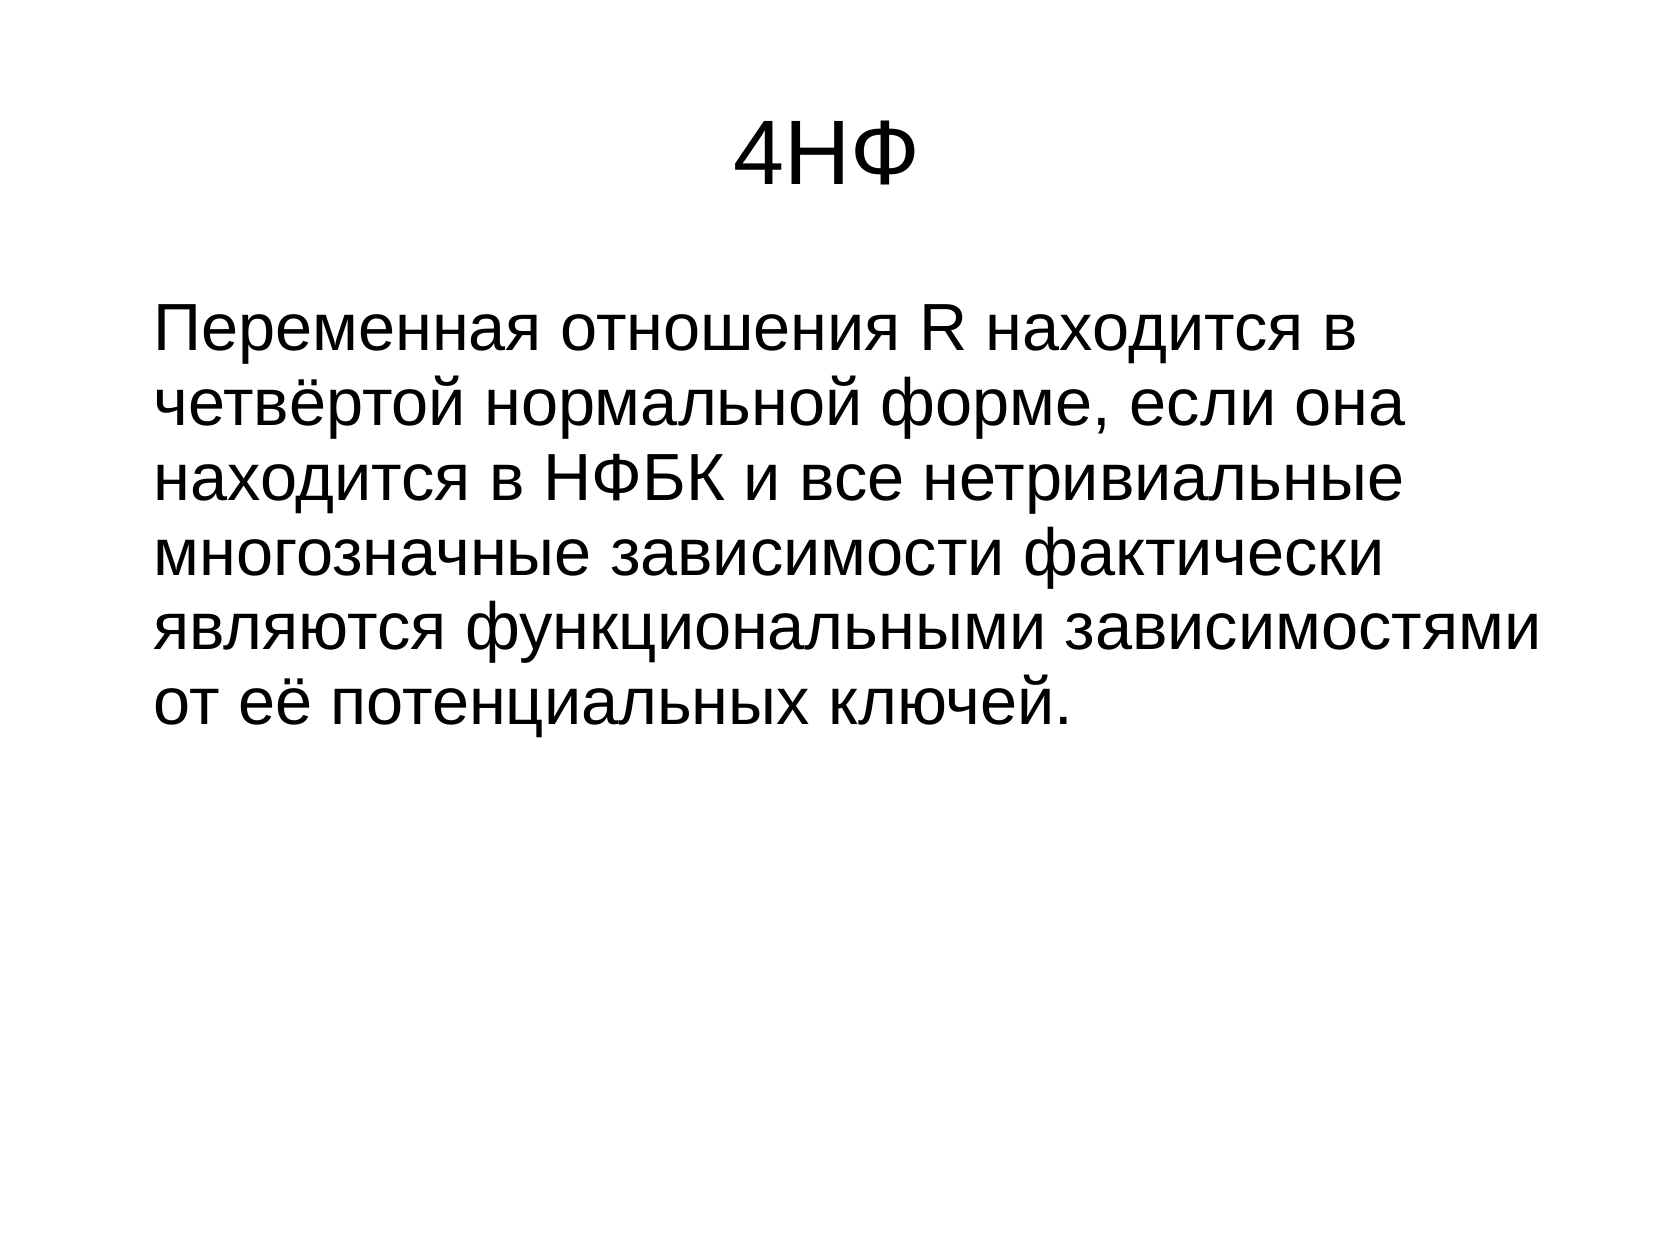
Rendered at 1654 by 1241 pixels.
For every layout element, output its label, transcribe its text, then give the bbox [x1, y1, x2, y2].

list Переменная отношения R находится в четвёртой нормальной форме, если она находится в НФБК и все нетривиальные многозначные зависимости фактически являются функциональными зависимостями от её потенциальных ключей. [82, 290, 1571, 1010]
title 4НФ [82, 49, 1571, 257]
